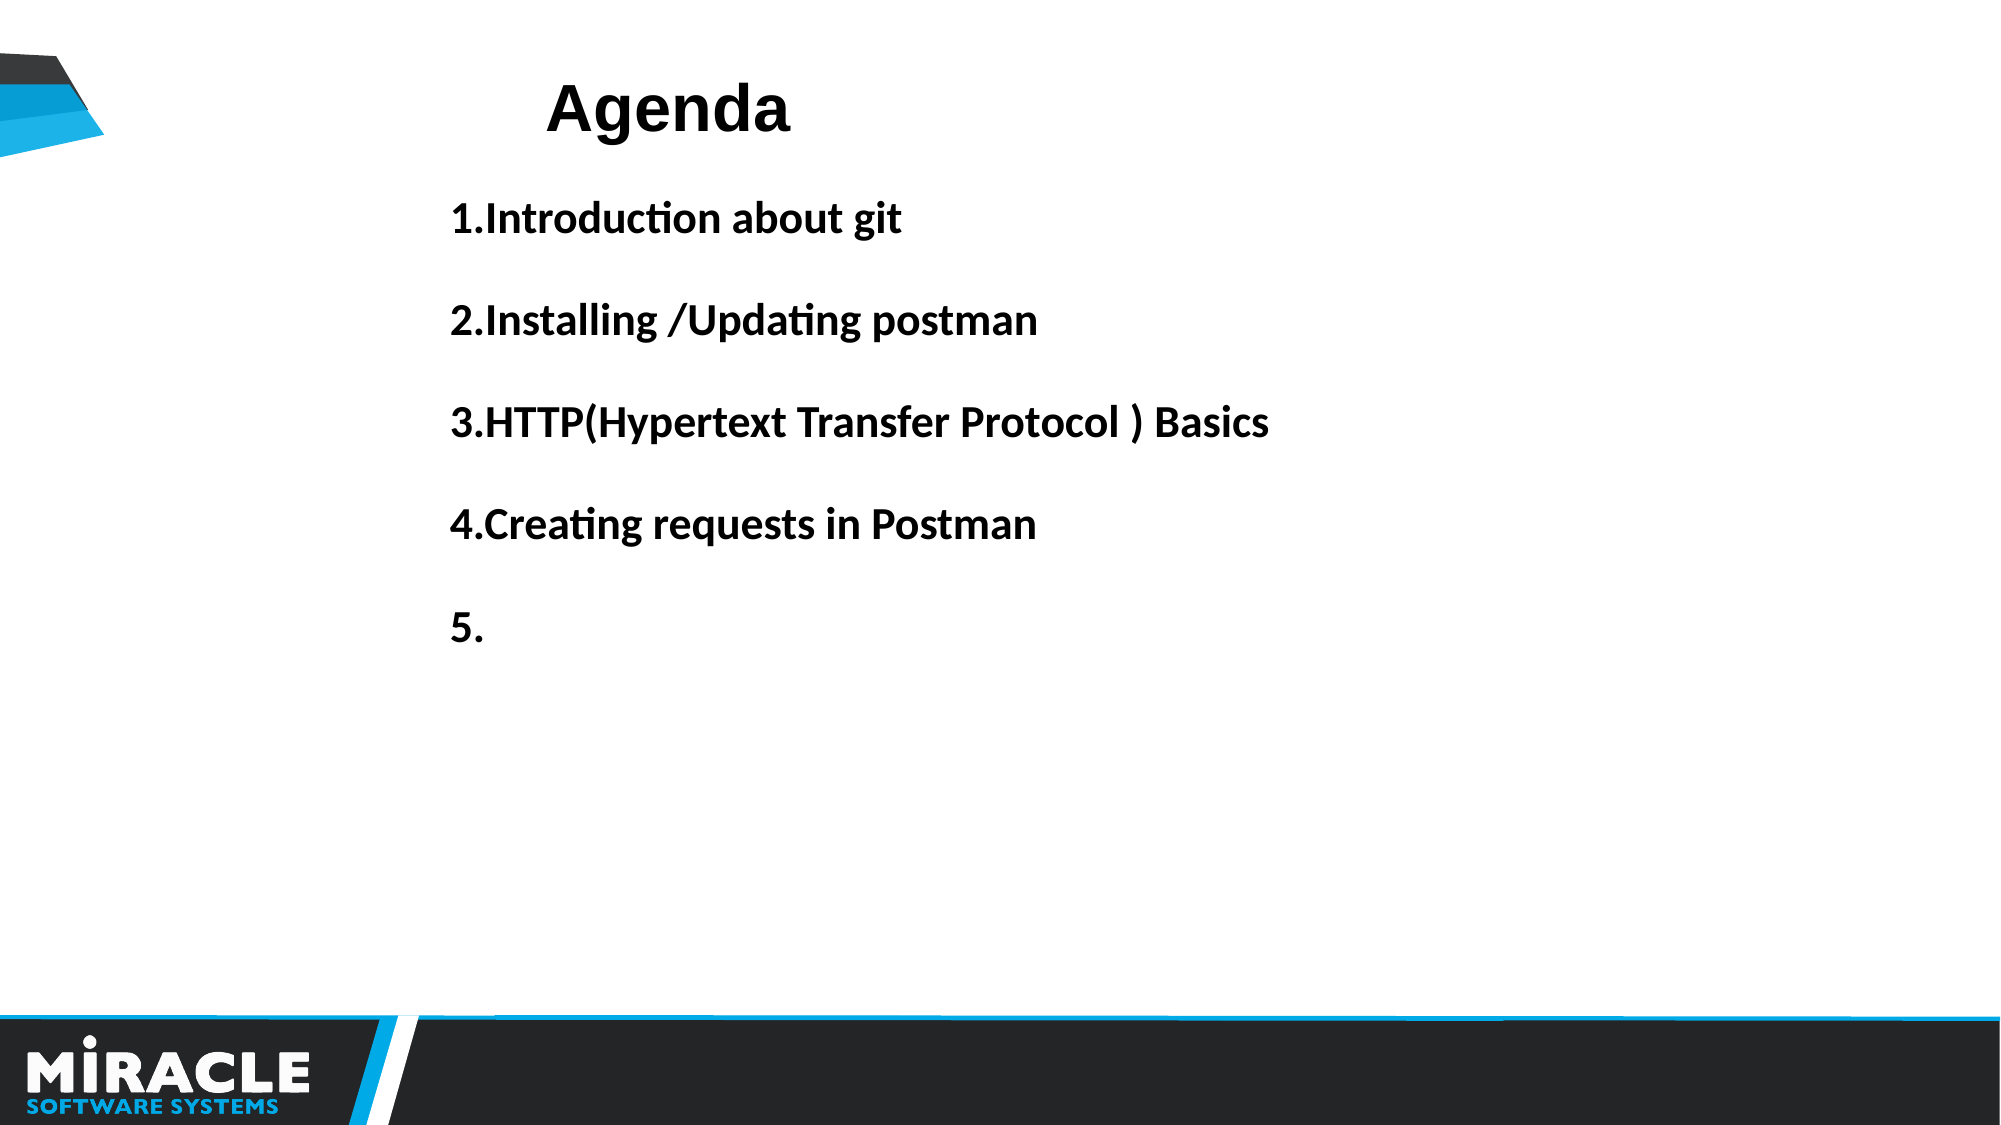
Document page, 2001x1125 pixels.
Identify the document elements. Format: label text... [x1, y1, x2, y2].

text_box Agenda 1.Introduction about git 2.Installing /Updating postman 3.HTTP(Hypertext Transfer Protocol ) Basics 4.Creating requests in Postman 5. [435, 19, 1966, 1006]
